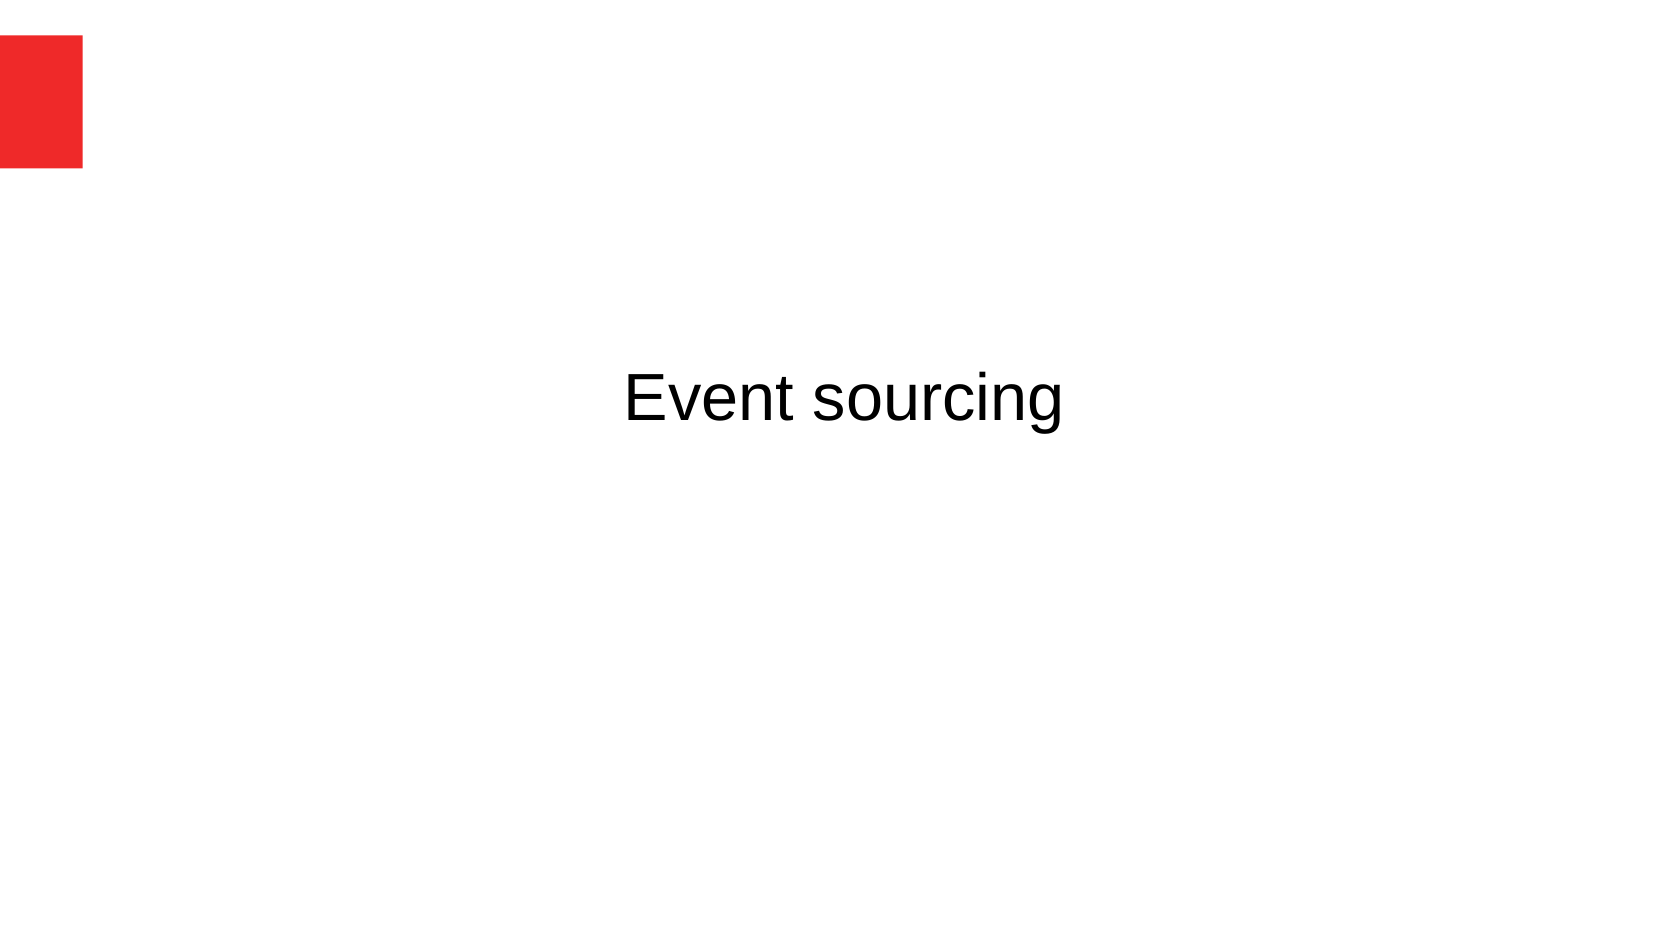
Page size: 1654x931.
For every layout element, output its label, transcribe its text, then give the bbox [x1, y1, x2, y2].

subtitle Event sourcing [118, 37, 1571, 758]
